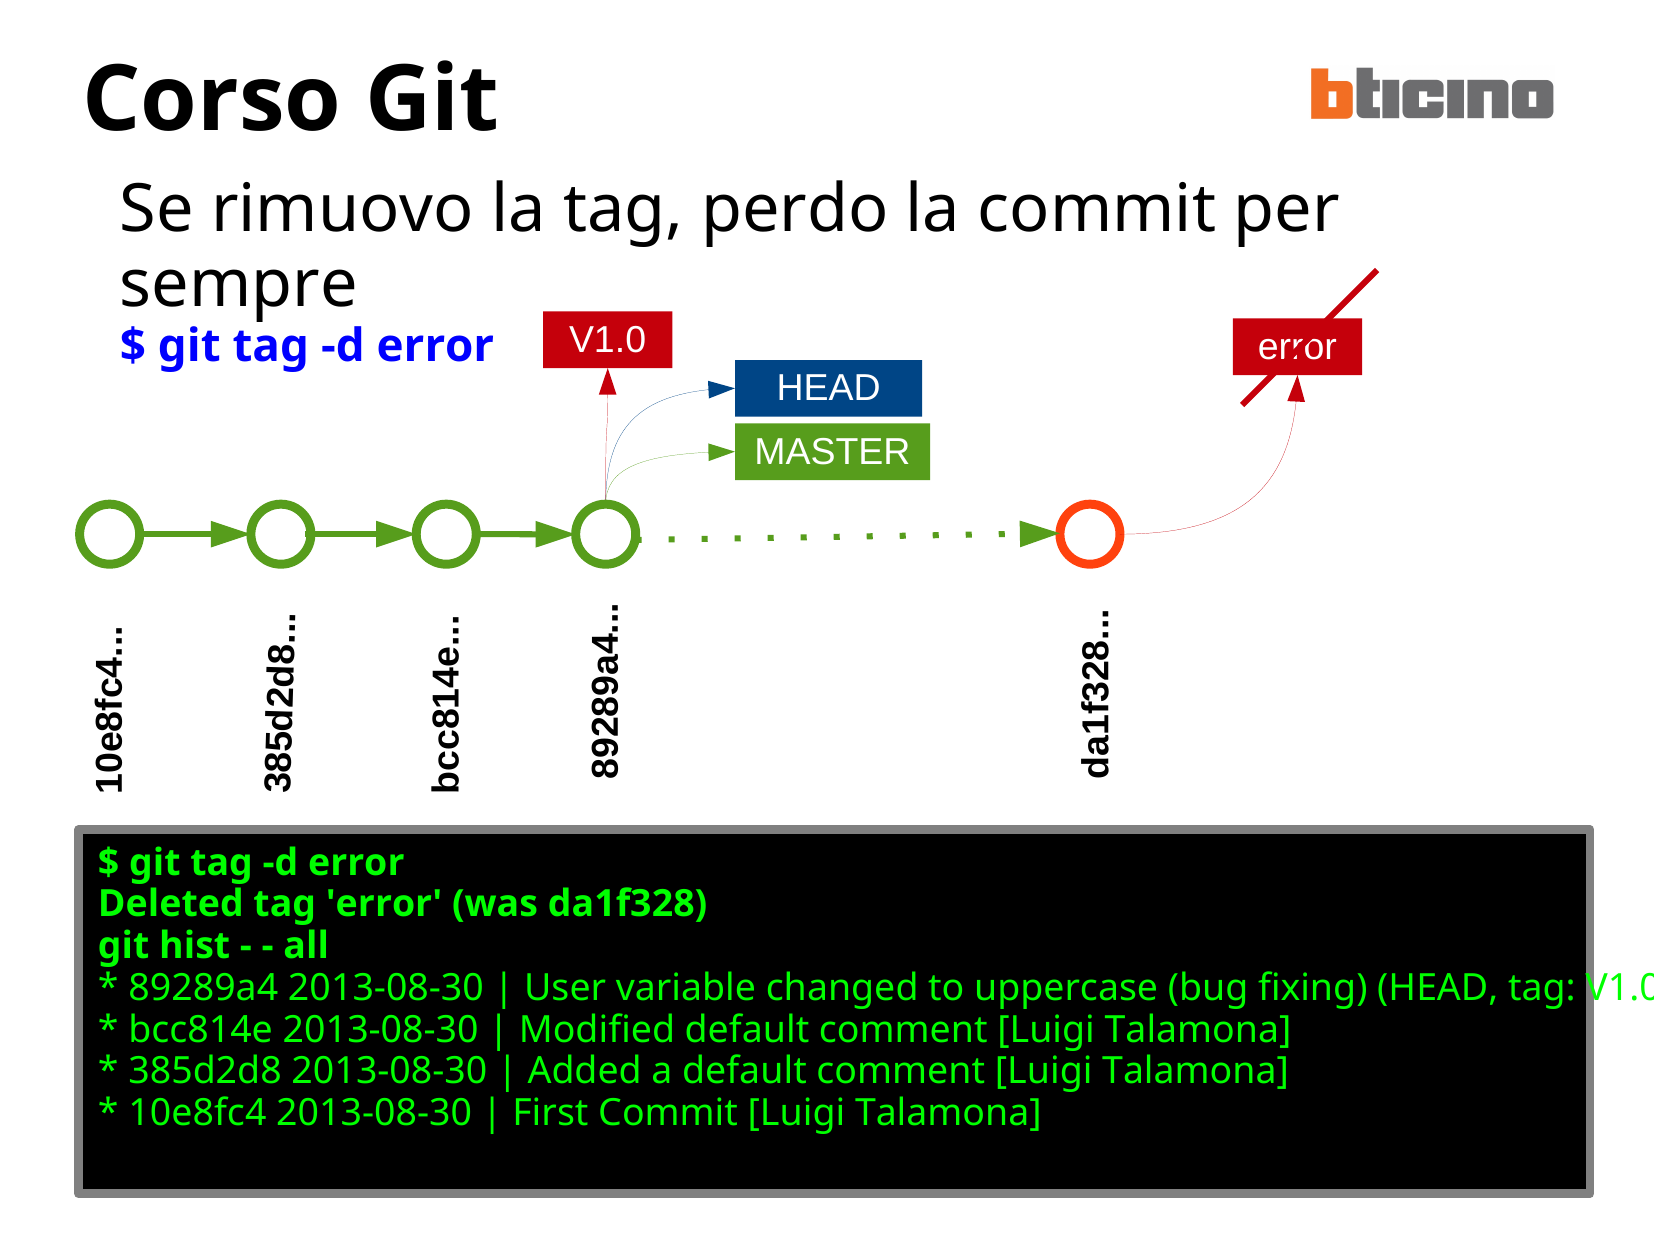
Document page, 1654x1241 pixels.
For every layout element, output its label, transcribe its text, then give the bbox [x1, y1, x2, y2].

text_box bcc814e... [417, 588, 475, 810]
text_box MASTER [735, 423, 931, 481]
text_box 10e8fc4... [81, 582, 138, 810]
text_box HEAD [735, 360, 923, 417]
text_box $ git tag -d error Deleted tag 'error' (was da1f328) git hist - - all * 89289a4 2013-08-30 | User variable changed to uppercase (bug fixing) (HEAD, tag: V1.0, master) ... * bcc814e 2013-08-30 | Modified default comment [Luigi Talamona] * 385d2d8 2013-08-30 | Added a default comment [Luigi Talamona] * 10e8fc4 2013-08-30 | First Commit [Luigi Talamona] [78, 829, 1591, 1194]
text_box error [1232, 318, 1323, 376]
title Corso Git [82, 48, 1570, 151]
text_box 89289a4... [577, 582, 634, 795]
text_box error [1277, 318, 1363, 376]
text_box 385d2d8... [248, 587, 312, 810]
text_box V1.0 [543, 311, 673, 369]
text_box da1f328... [1067, 582, 1125, 795]
text_box Se rimuovo la tag, perdo la commit per sempre $ git tag -d error [105, 165, 1576, 306]
